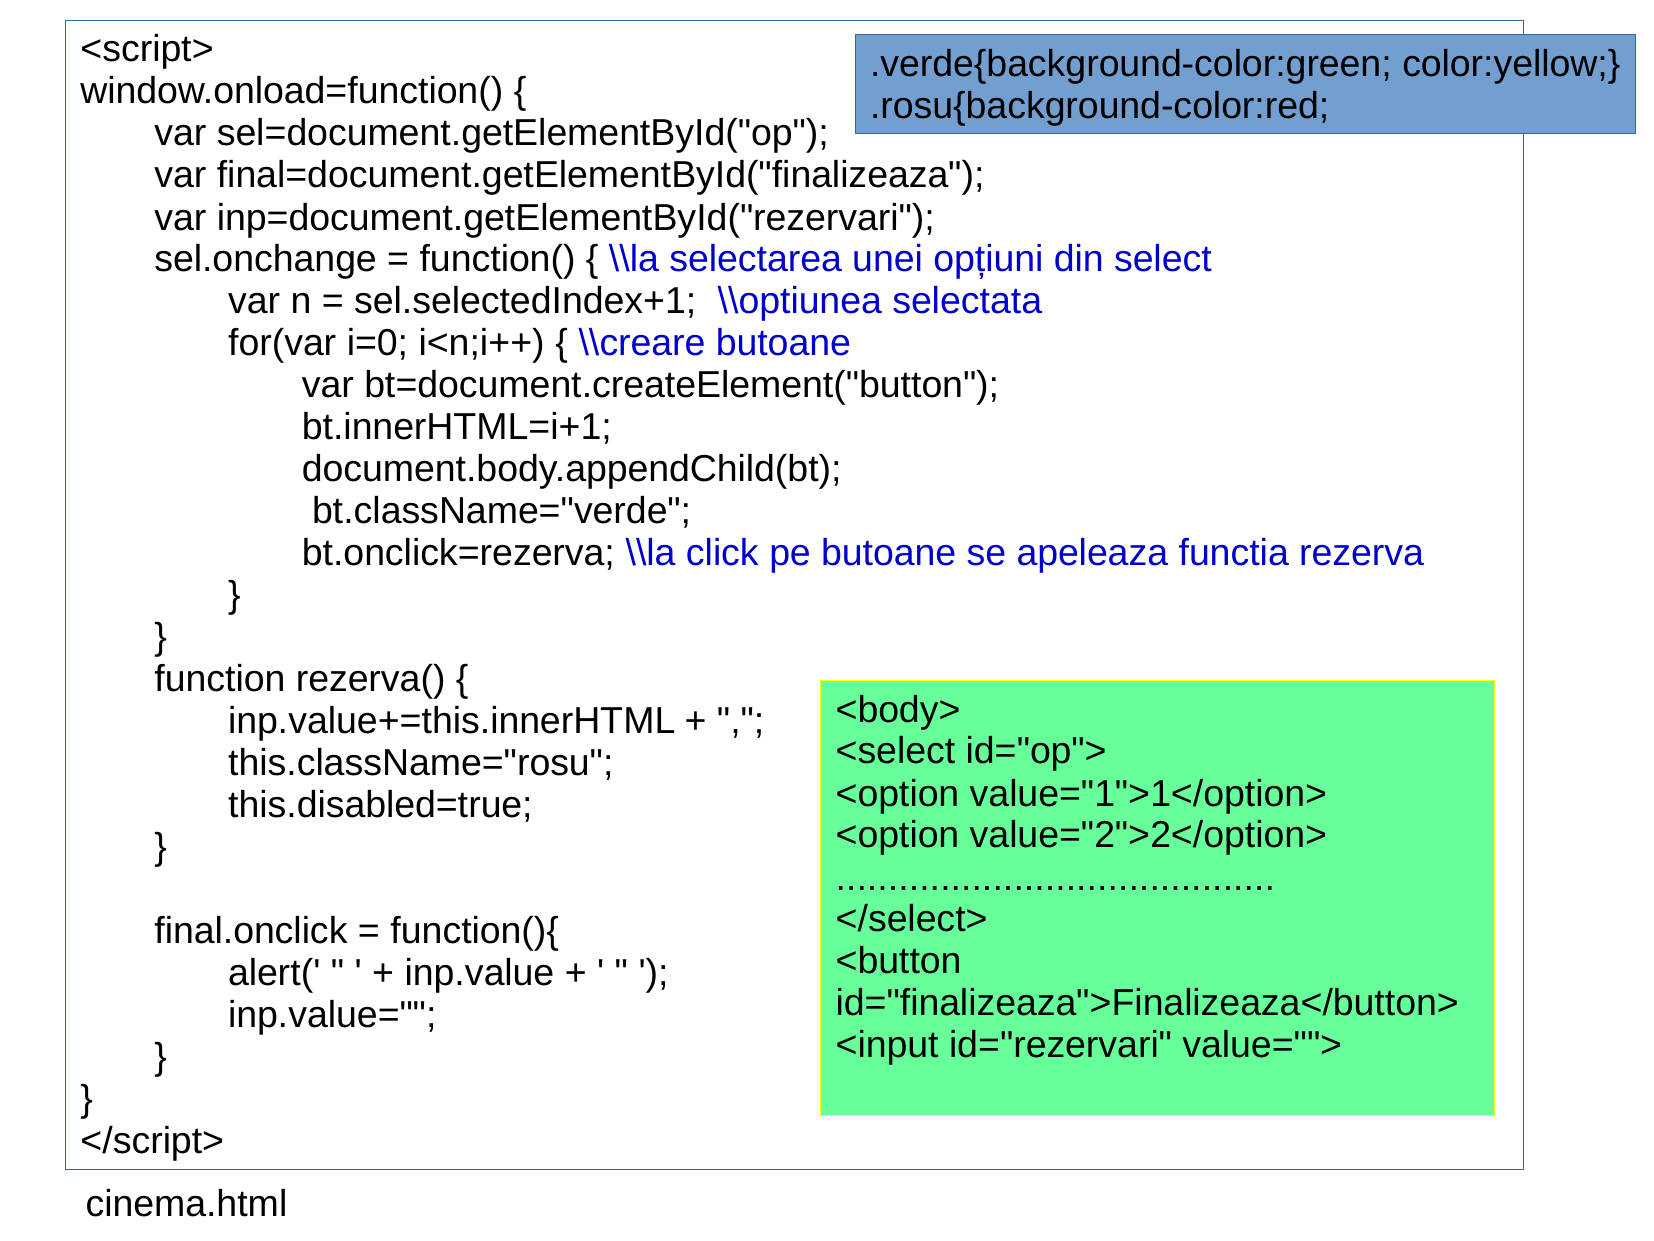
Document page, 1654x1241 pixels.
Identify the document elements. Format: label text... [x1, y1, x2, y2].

text_box .verde{background-color:green; color:yellow;} .rosu{background-color:red; [855, 34, 1636, 134]
text_box cinema.html [70, 1175, 303, 1233]
text_box <script> window.onload=function() { var sel=document.getElementById("op"); var final=document.getElementById("finalizeaza"); var inp=document.getElementById("rezervari"); sel.onchange = function() { \\la selectarea unei opțiuni din select var n = sel.selectedIndex+1; \\optiunea selectata for(var i=0; i<n;i++) { \\creare butoane var bt=document.createElement("button"); bt.innerHTML=i+1; document.body.appendChild(bt); bt.className="verde"; bt.onclick=rezerva; \\la click pe butoane se apeleaza functia rezerva } } function rezerva() { inp.value+=this.innerHTML + ","; this.className="rosu"; this.disabled=true; } final.onclick = function(){ alert(' " ' + inp.value + ' " '); inp.value=""; } } </script> [65, 20, 1524, 1170]
text_box <body> <select id="op"> <option value="1">1</option> <option value="2">2</option> .......................................... </select> <button id="finalizeaza">Finalizeaza</button> <input id="rezervari" value=""> [820, 680, 1495, 1116]
